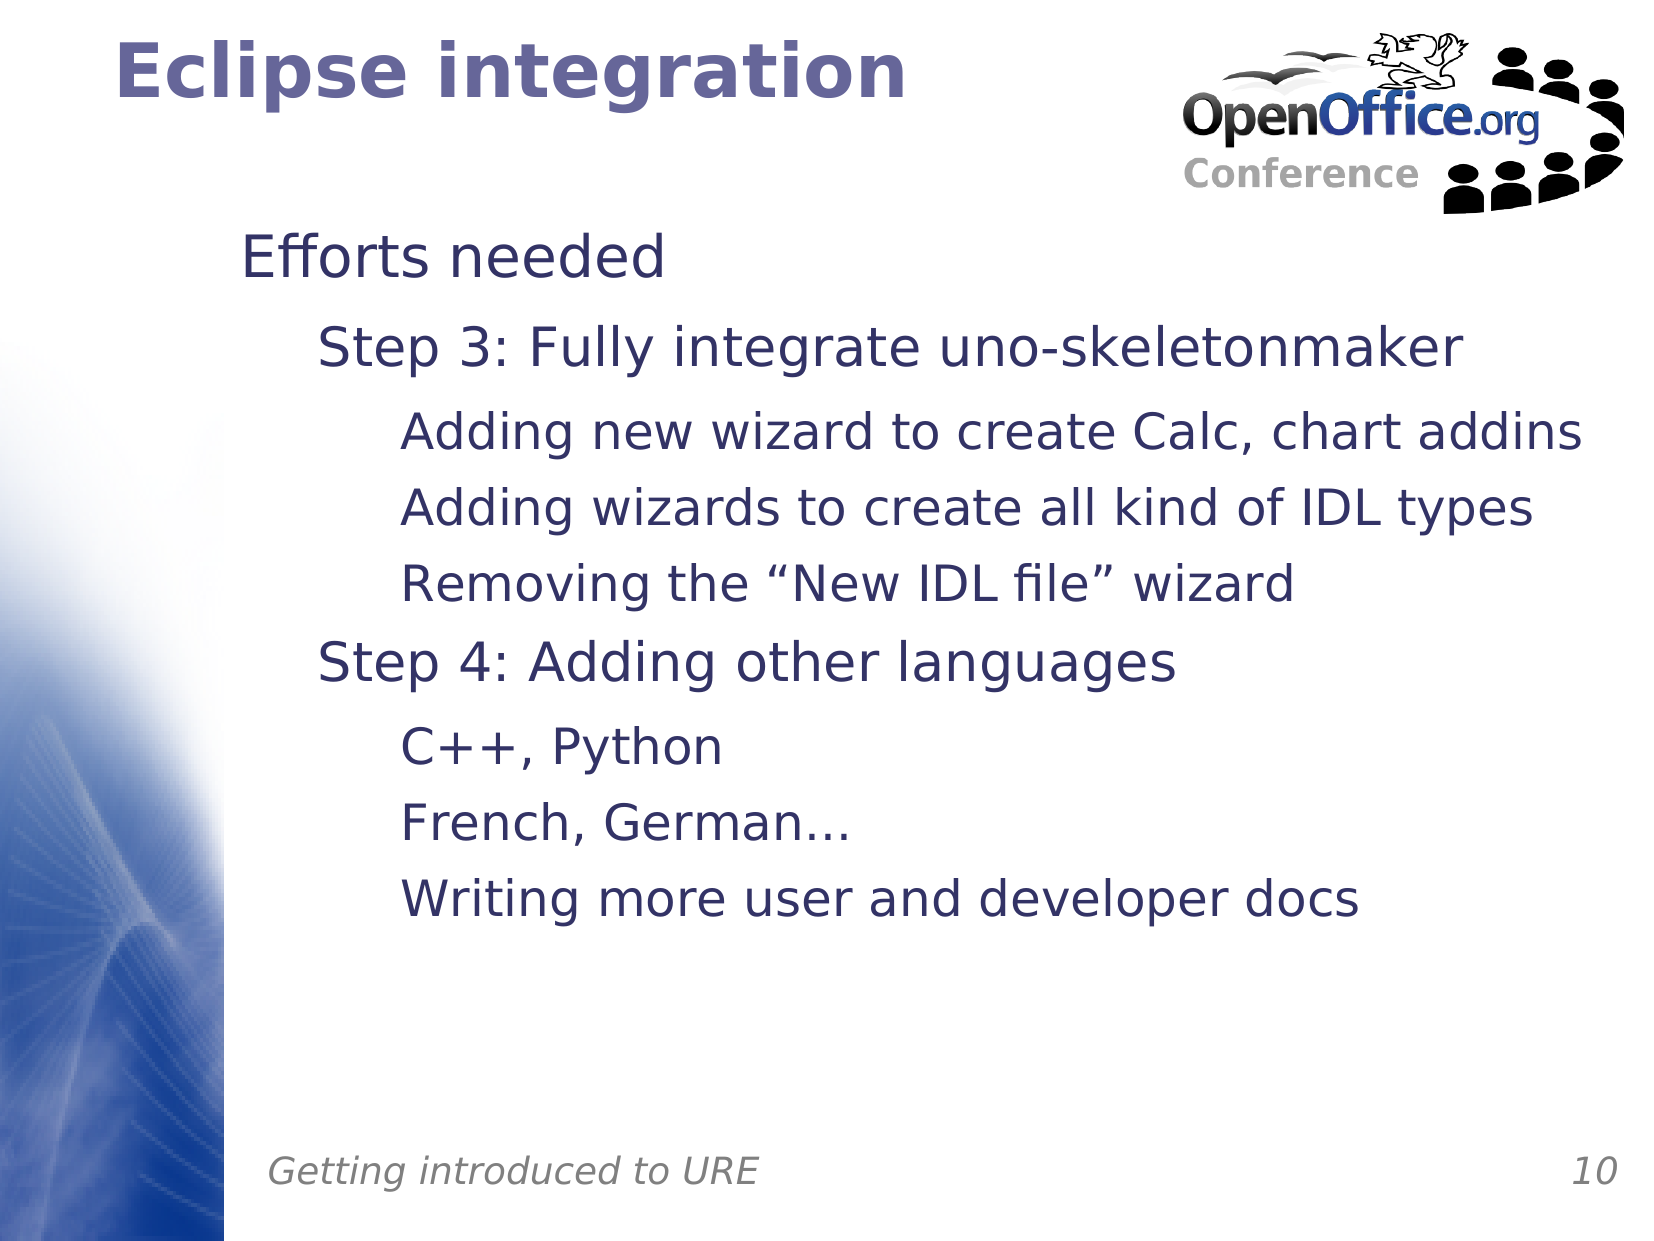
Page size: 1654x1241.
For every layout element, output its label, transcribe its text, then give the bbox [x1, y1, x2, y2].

list Efforts needed Step 3: Fully integrate uno-skeletonmaker Adding new wizard to create Calc, chart addins Adding wizards to create all kind of IDL types Removing the “New IDL file” wizard Step 4: Adding other languages C++, Python French, German... Writing more user and developer docs [223, 223, 1619, 1118]
picture [0, 0, 224, 1241]
title Eclipse integration [24, 15, 987, 129]
picture [1183, 33, 1624, 214]
